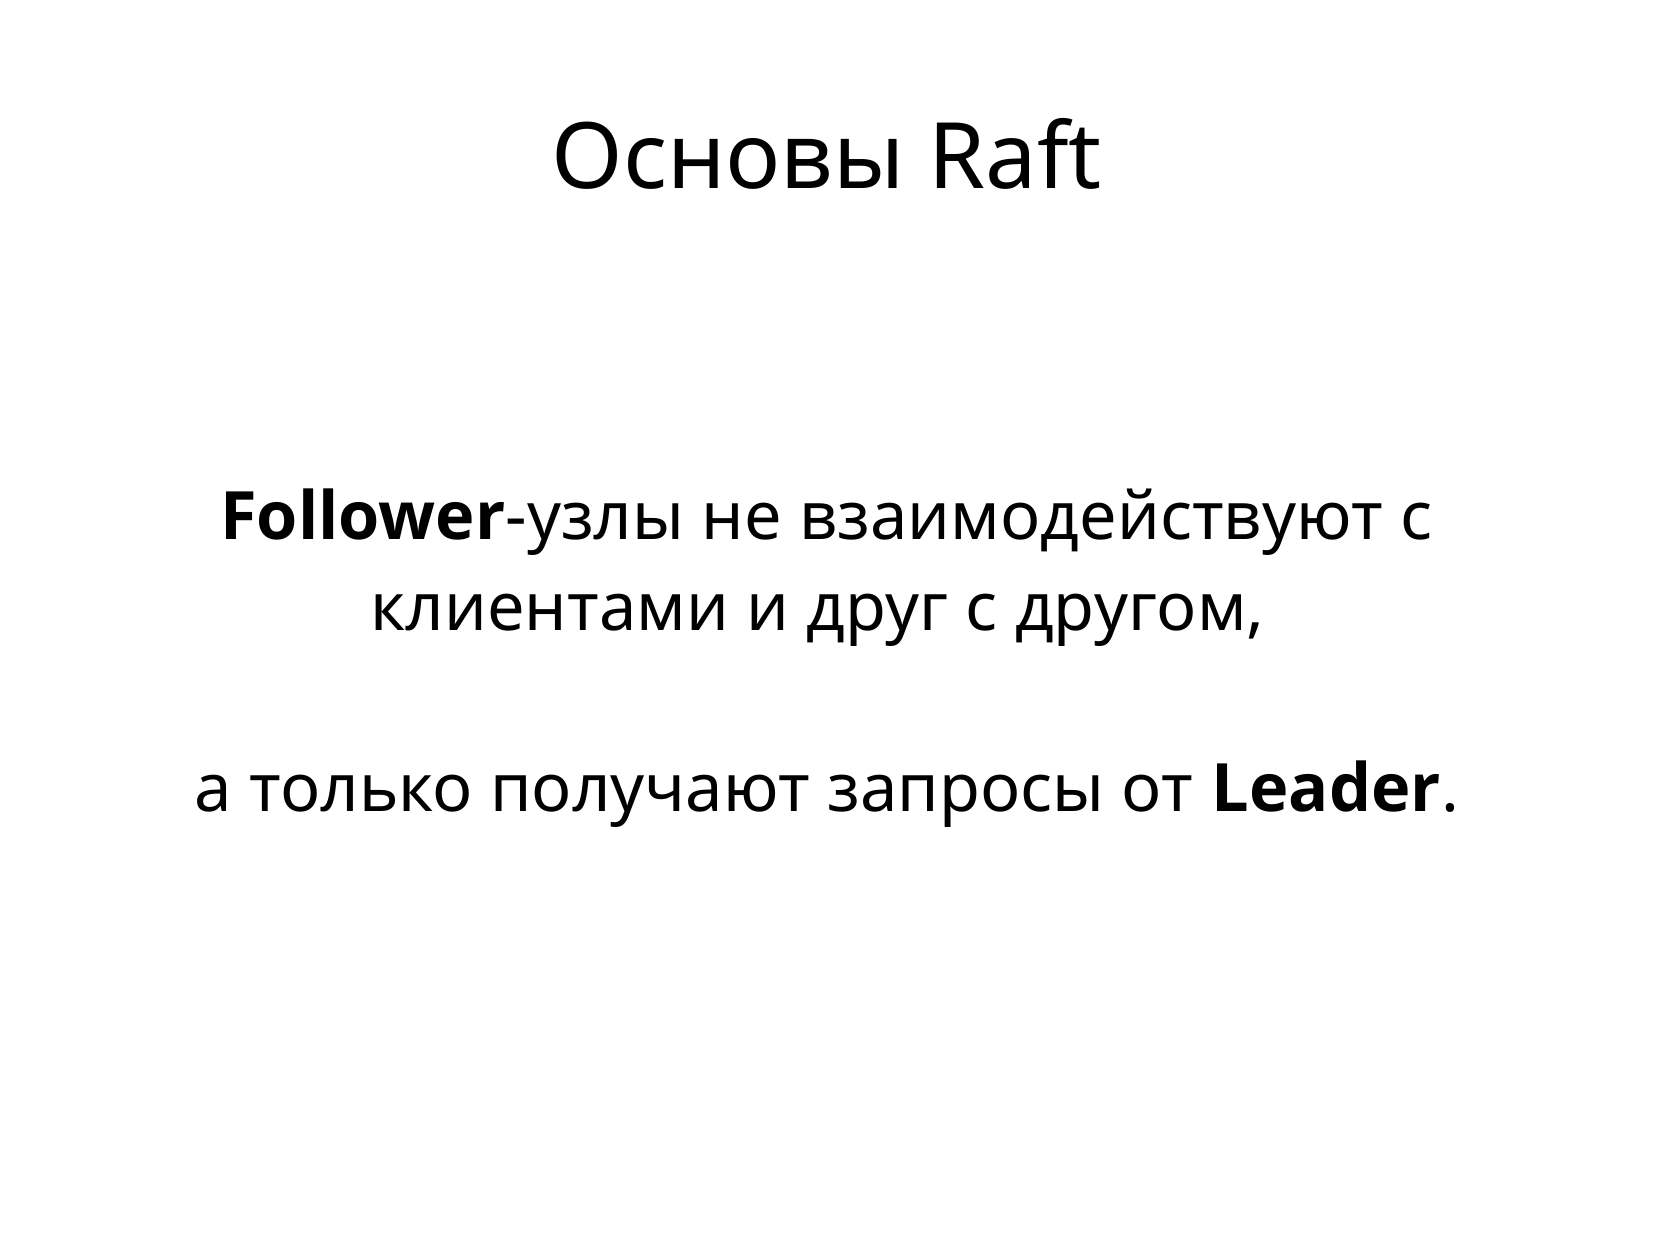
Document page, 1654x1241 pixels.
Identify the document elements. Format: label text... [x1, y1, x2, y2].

title Основы Raft [82, 49, 1571, 257]
subtitle Follower-узлы не взаимодействуют с клиентами и друг с другом, а только получают запросы от Leader. [82, 290, 1571, 1010]
